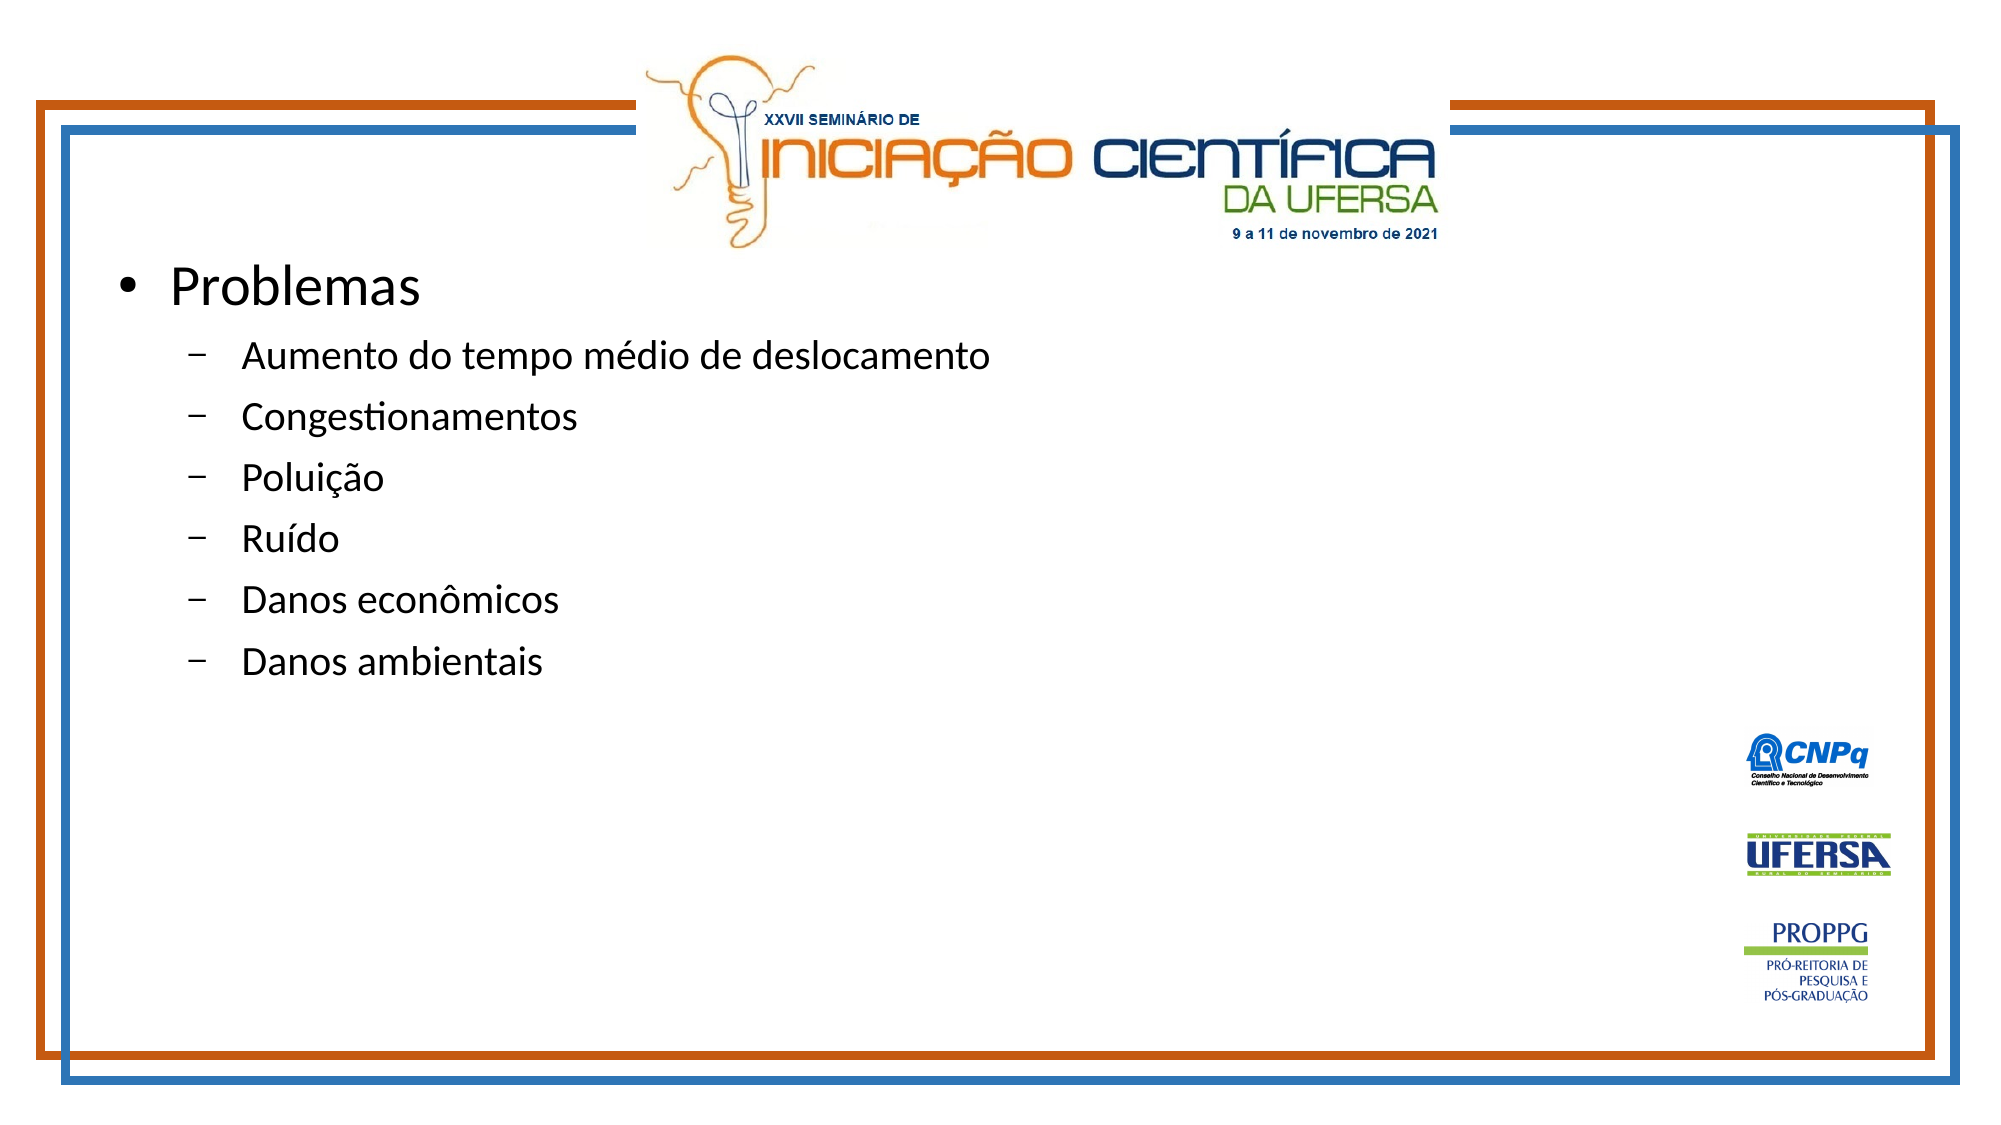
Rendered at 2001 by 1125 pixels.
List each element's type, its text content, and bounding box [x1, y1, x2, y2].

picture [1744, 923, 1868, 1003]
picture [636, 44, 1450, 259]
list Problemas Aumento do tempo médio de deslocamento Congestionamentos Poluição Ruído Danos econômicos Danos ambientais [99, 263, 1900, 916]
